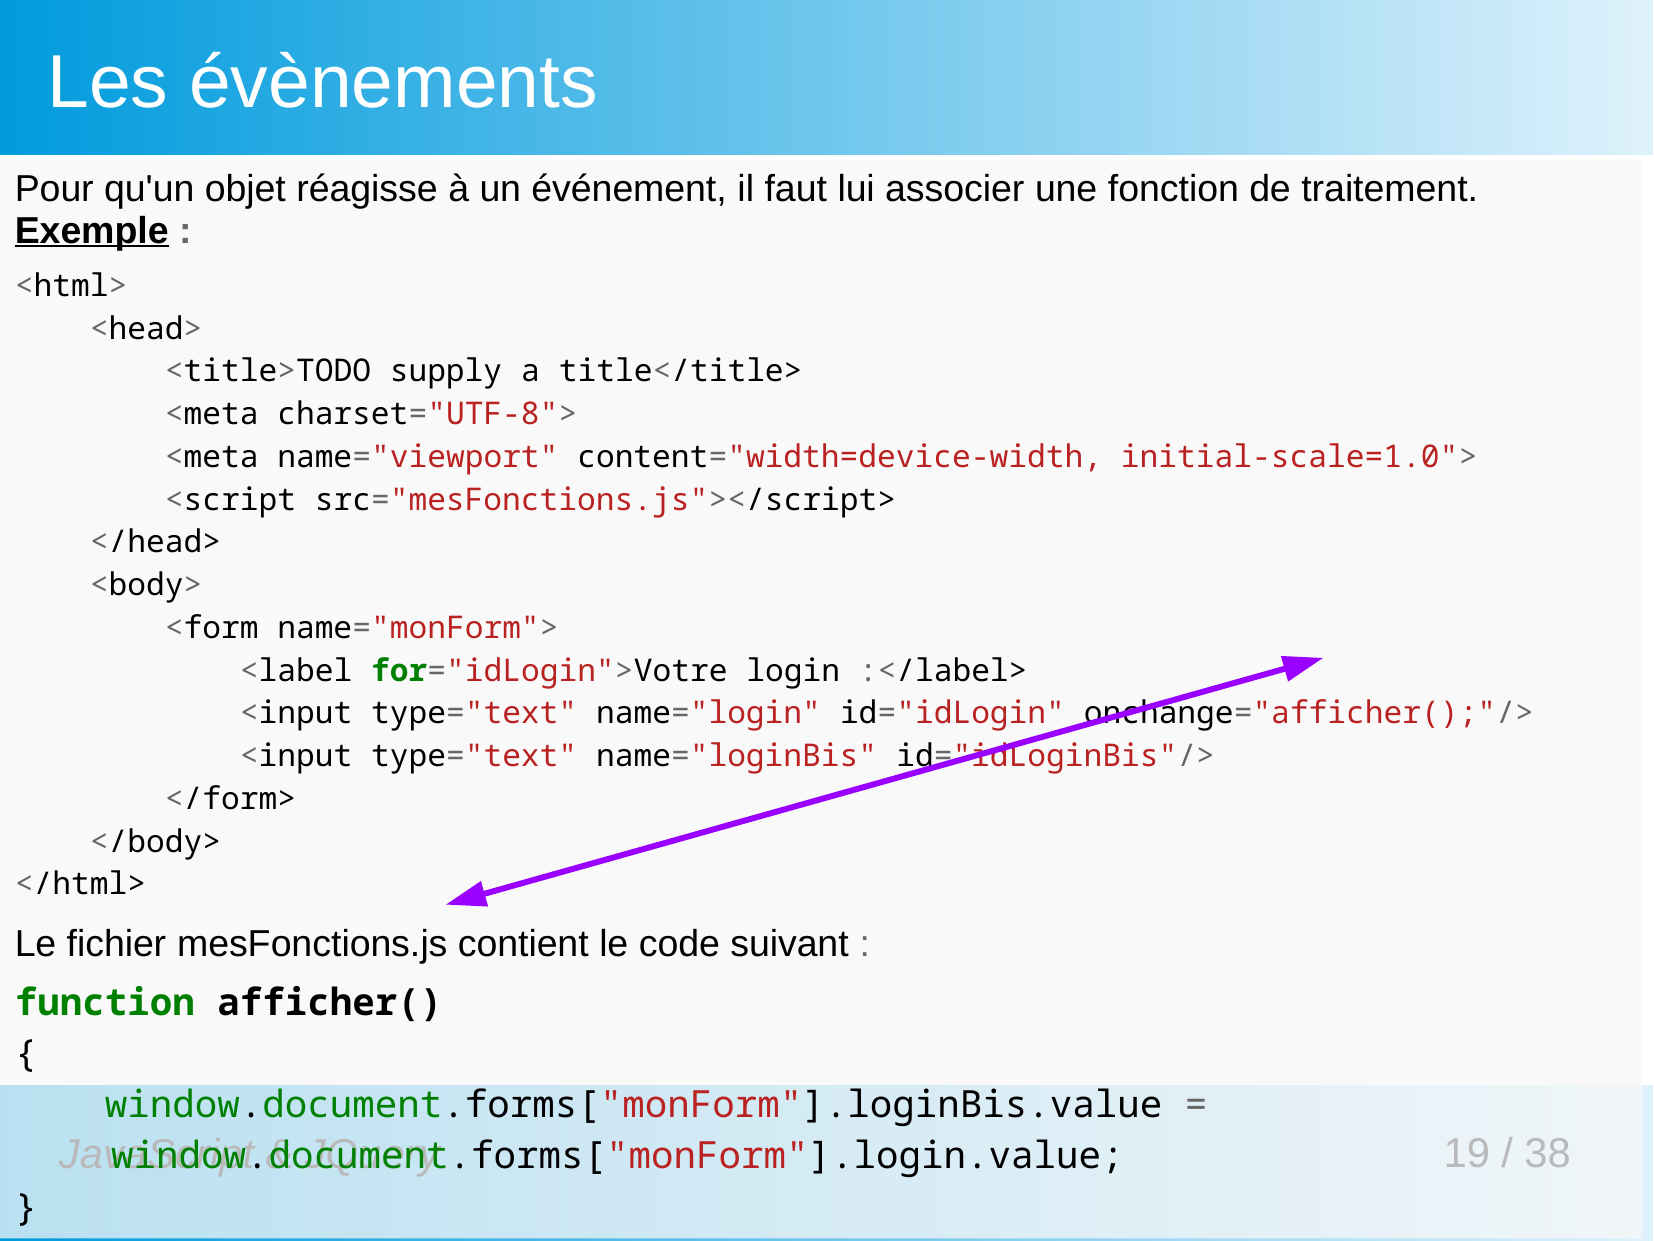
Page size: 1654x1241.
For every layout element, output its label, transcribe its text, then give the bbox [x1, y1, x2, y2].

text_box Pour qu'un objet réagisse à un événement, il faut lui associer une fonction de traitement. Exemple : <html> <head> <title>TODO supply a title</title> <meta charset="UTF-8"> <meta name="viewport" content="width=device-width, initial-scale=1.0"> <script src="mesFonctions.js"></script> </head> <body> <form name="monForm"> <label for="idLogin">Votre login :</label> <input type="text" name="login" id="idLogin" onchange="afficher();"/> <input type="text" name="loginBis" id="idLoginBis"/> </form> </body> </html> Le fichier mesFonctions.js contient le code suivant : function afficher() { window.document.forms["monForm"].loginBis.value = window.document.forms["monForm"].login.value; } [0, 159, 1643, 1104]
title Les évènements [47, 28, 1536, 134]
